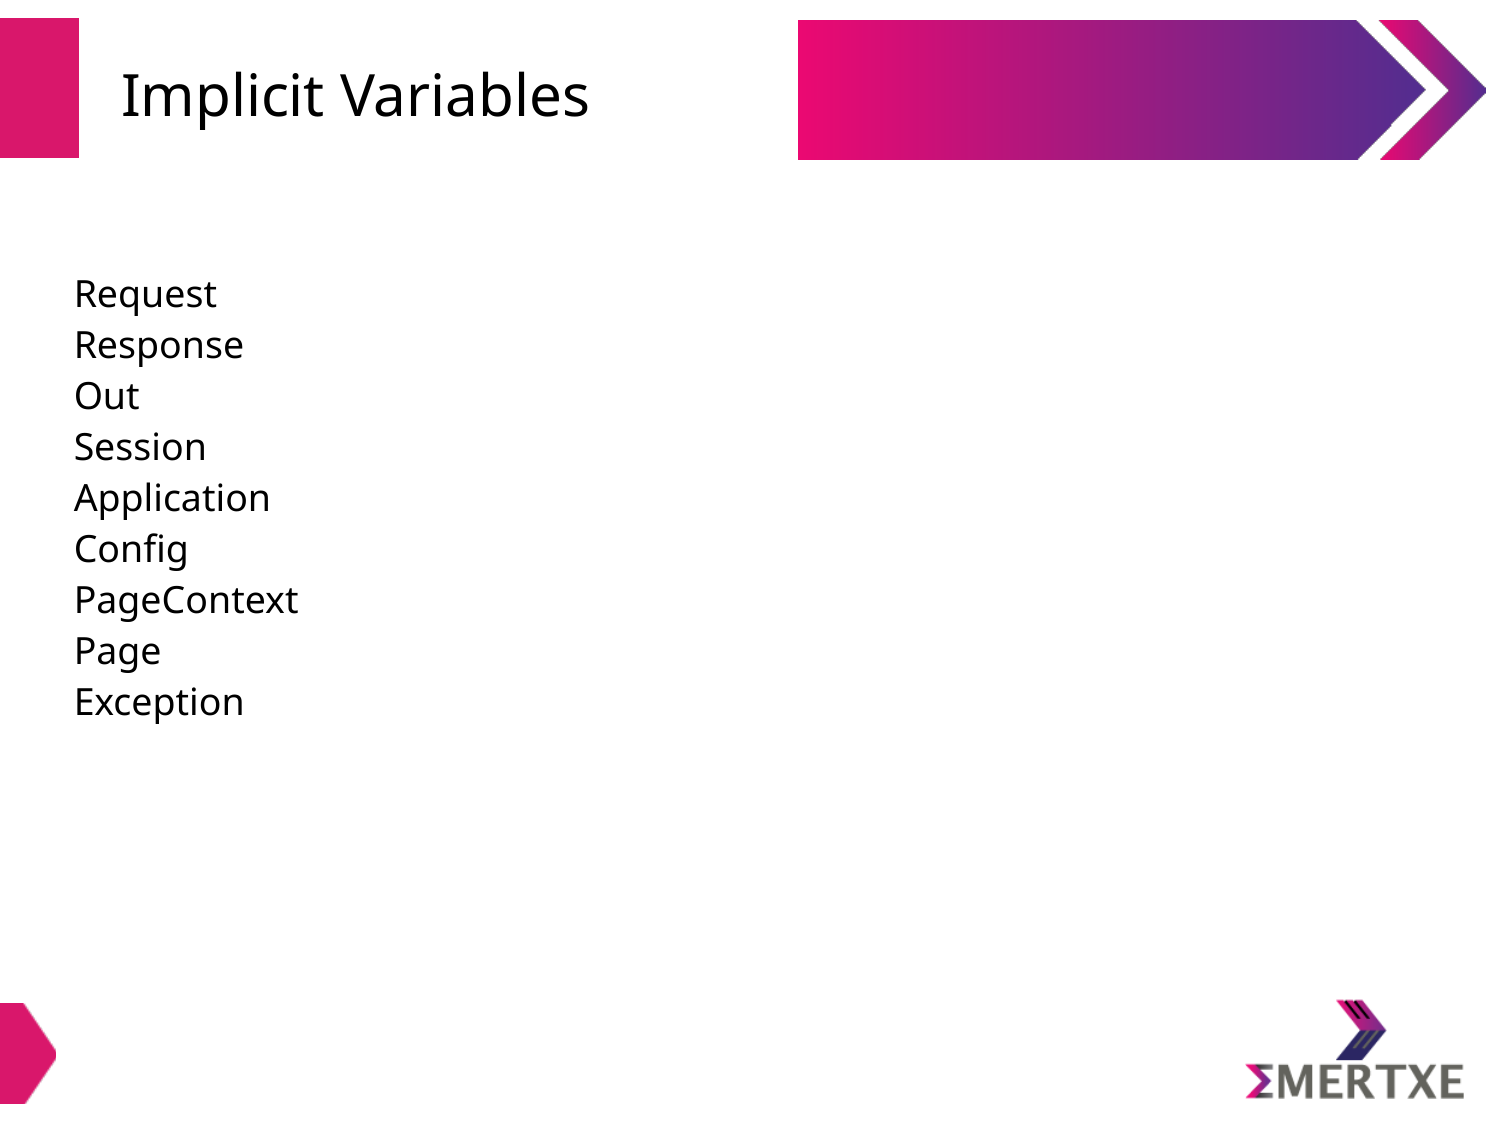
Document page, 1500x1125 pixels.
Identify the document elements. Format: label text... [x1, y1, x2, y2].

text_box Implicit Variables [106, 47, 780, 131]
picture [798, 20, 1486, 160]
picture [1245, 996, 1465, 1099]
text_box Request Response Out Session Application Config PageContext Page Exception [59, 259, 1430, 713]
